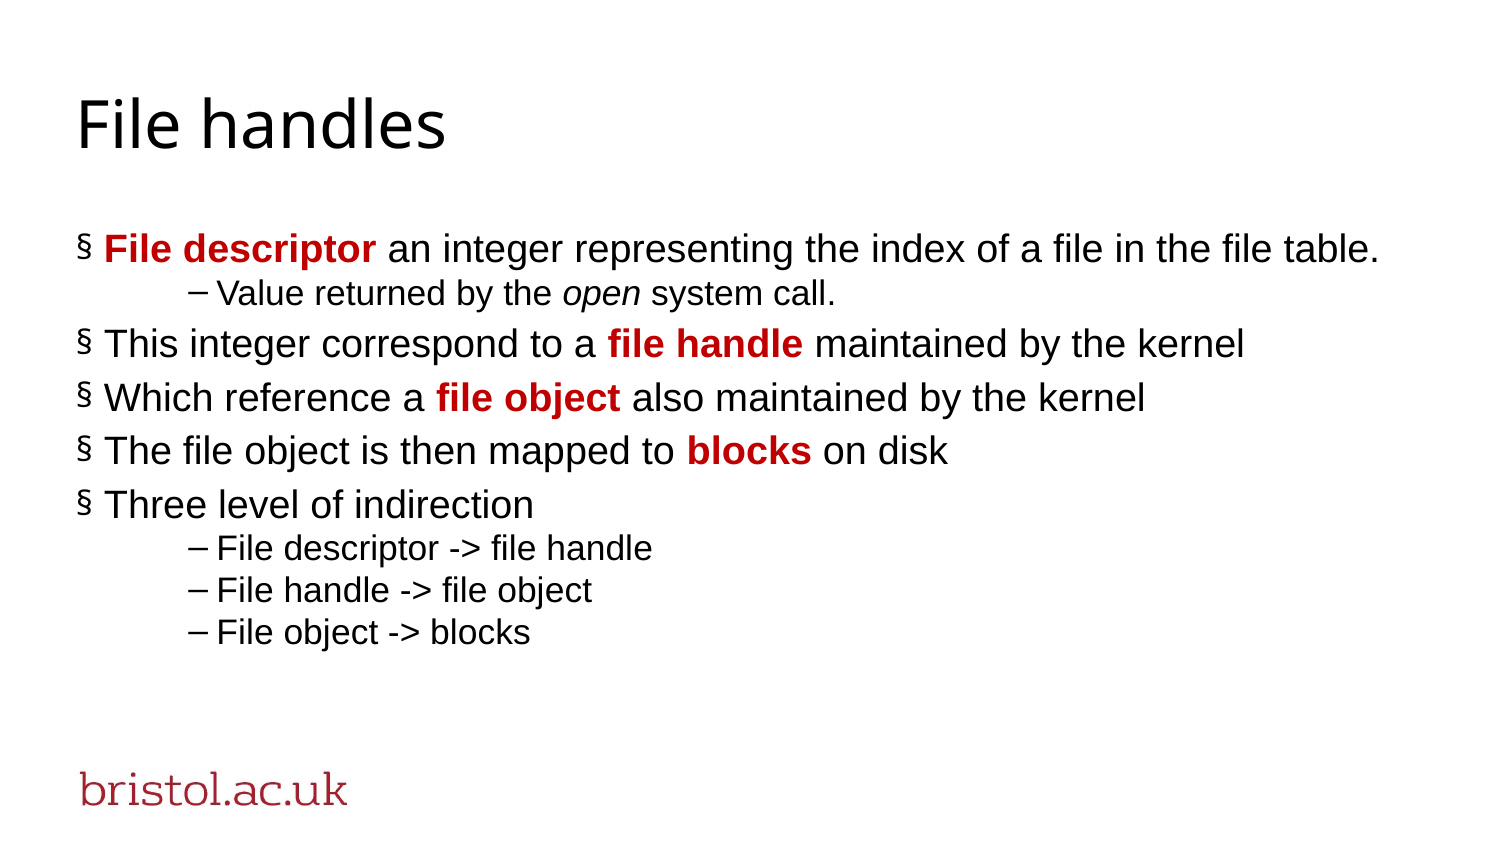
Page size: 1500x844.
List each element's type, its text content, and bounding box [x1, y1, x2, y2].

title File handles [60, 44, 1440, 209]
list File descriptor an integer representing the index of a file in the file table. Value returned by the open system call. This integer correspond to a file handle maintained by the kernel Which reference a file object also maintained by the kernel The file object is then mapped to blocks on disk Three level of indirection File descriptor -> file handle File handle -> file object File object -> blocks [60, 224, 1440, 699]
